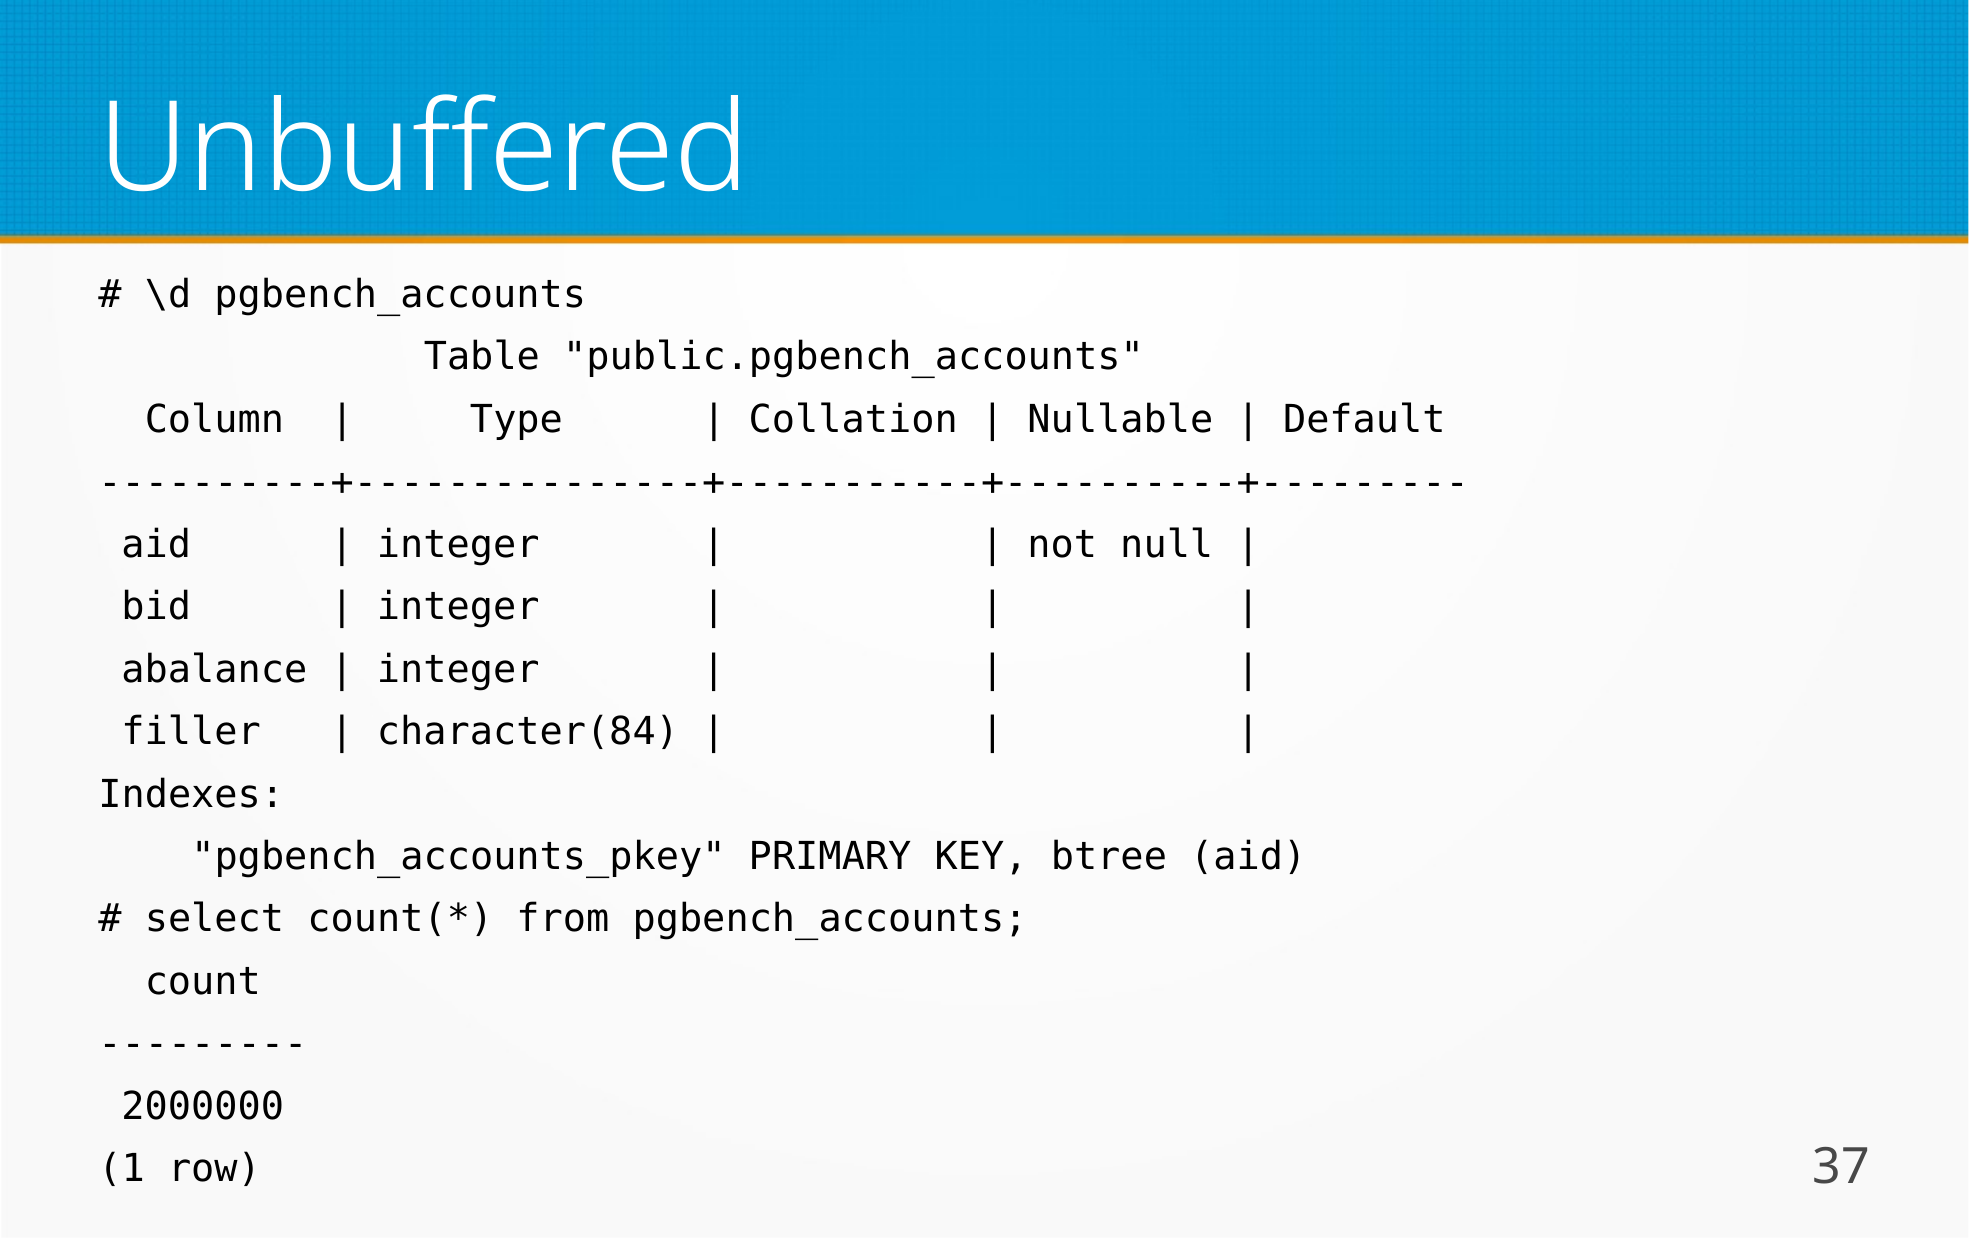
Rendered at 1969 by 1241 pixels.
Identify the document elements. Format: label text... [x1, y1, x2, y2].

picture [0, 233, 1969, 1241]
list # \d pgbench_accounts Table "public.pgbench_accounts" Column | Type | Collation | Nullable | Default ----------+---------------+-----------+----------+--------- aid | integer | | not null | bid | integer | | | abalance | integer | | | filler | character(84) | | | Indexes: "pgbench_accounts_pkey" PRIMARY KEY, btree (aid) # select count(*) from pgbench_accounts; count --------- 2000000 (1 row) [98, 271, 1861, 1193]
title Unbuffered [98, 19, 1870, 227]
